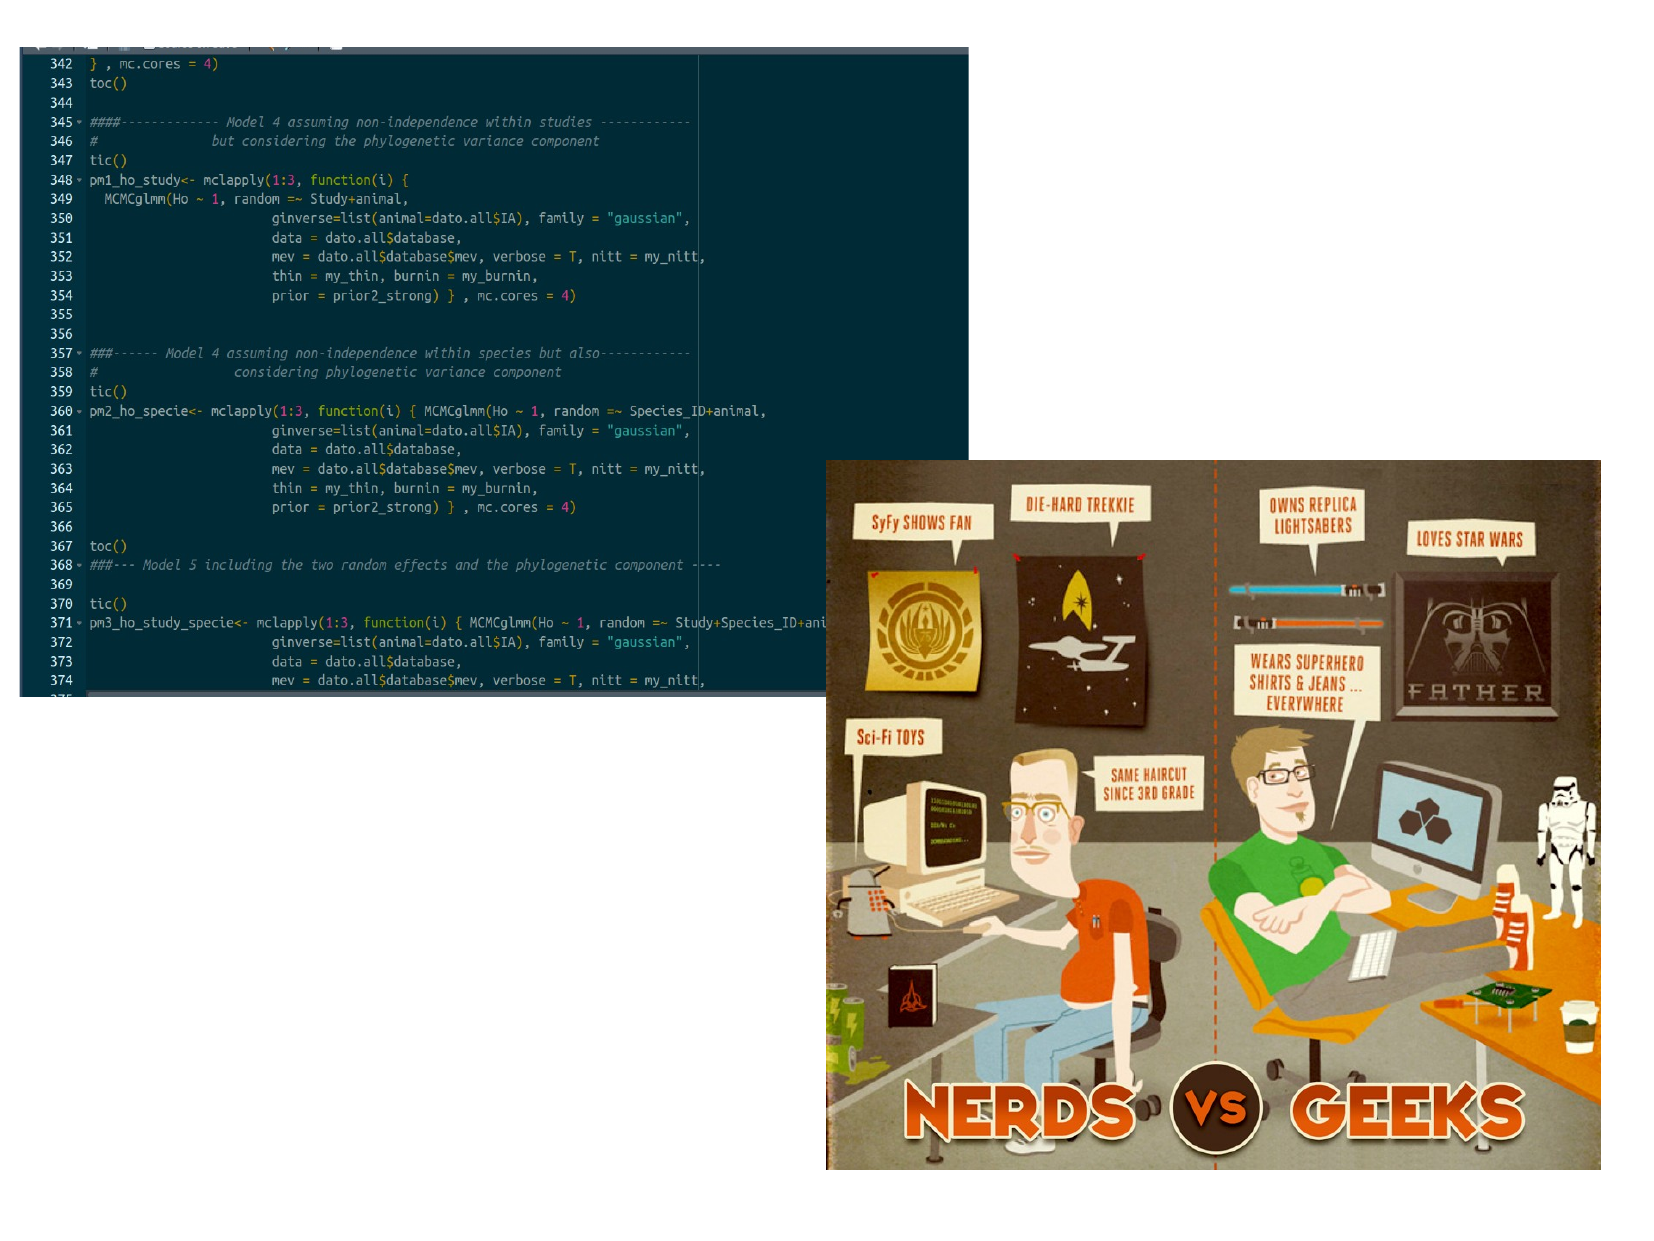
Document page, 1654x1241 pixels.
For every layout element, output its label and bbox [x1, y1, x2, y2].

picture [569, 250, 576, 261]
picture [607, 407, 622, 419]
picture [447, 289, 455, 303]
picture [91, 617, 113, 628]
picture [312, 191, 317, 203]
picture [493, 272, 500, 281]
picture [685, 462, 698, 474]
picture [59, 156, 66, 164]
picture [274, 269, 279, 281]
picture [205, 176, 218, 186]
picture [662, 213, 675, 223]
picture [113, 617, 135, 631]
picture [304, 216, 309, 225]
picture [229, 404, 233, 415]
picture [397, 213, 417, 225]
picture [274, 117, 281, 127]
picture [280, 404, 294, 416]
picture [106, 597, 126, 612]
picture [486, 210, 500, 225]
picture [266, 619, 271, 627]
picture [68, 77, 74, 87]
picture [68, 656, 73, 665]
picture [591, 216, 599, 221]
picture [791, 617, 804, 627]
picture [460, 369, 473, 376]
picture [240, 560, 252, 569]
picture [163, 561, 172, 570]
picture [341, 467, 348, 474]
picture [517, 479, 522, 495]
picture [595, 555, 599, 571]
picture [434, 425, 447, 436]
picture [661, 467, 674, 478]
picture [552, 254, 564, 260]
picture [442, 657, 454, 667]
picture [228, 137, 234, 145]
picture [267, 404, 280, 421]
picture [91, 156, 96, 165]
picture [753, 617, 758, 627]
picture [532, 139, 545, 145]
picture [67, 444, 73, 454]
picture [502, 291, 515, 302]
picture [61, 617, 65, 627]
picture [106, 383, 126, 399]
picture [106, 154, 127, 169]
picture [328, 197, 335, 203]
picture [366, 270, 371, 283]
picture [302, 466, 310, 473]
picture [488, 423, 501, 438]
picture [372, 486, 378, 494]
picture [273, 675, 295, 686]
picture [299, 504, 308, 512]
picture [380, 136, 396, 147]
picture [381, 561, 387, 569]
picture [370, 635, 378, 652]
picture [615, 214, 652, 228]
picture [509, 486, 516, 494]
picture [153, 174, 172, 188]
picture [509, 423, 522, 440]
picture [601, 561, 607, 570]
picture [522, 292, 530, 302]
picture [91, 136, 98, 146]
picture [351, 425, 363, 437]
picture [357, 254, 363, 263]
picture [318, 504, 326, 513]
picture [296, 404, 302, 416]
picture [537, 369, 550, 377]
picture [213, 134, 217, 145]
picture [53, 134, 73, 148]
picture [471, 120, 477, 127]
picture [516, 408, 524, 413]
picture [320, 639, 340, 648]
picture [388, 639, 394, 646]
picture [274, 482, 279, 493]
picture [427, 270, 431, 281]
picture [310, 444, 318, 453]
picture [434, 617, 440, 629]
picture [579, 427, 584, 437]
picture [562, 289, 569, 301]
picture [624, 559, 656, 571]
picture [572, 636, 576, 647]
picture [395, 270, 404, 282]
picture [293, 216, 301, 223]
picture [463, 486, 485, 497]
picture [334, 675, 339, 684]
picture [463, 273, 472, 281]
picture [646, 426, 652, 435]
picture [351, 501, 356, 513]
picture [693, 405, 715, 416]
picture [441, 463, 472, 476]
picture [495, 467, 514, 474]
picture [66, 386, 73, 395]
picture [365, 212, 377, 226]
picture [53, 251, 57, 261]
picture [646, 640, 652, 647]
picture [529, 678, 546, 686]
picture [129, 177, 143, 188]
picture [571, 562, 584, 571]
picture [373, 654, 378, 666]
picture [388, 504, 394, 512]
picture [629, 254, 637, 262]
picture [479, 291, 492, 300]
picture [380, 216, 385, 226]
picture [646, 467, 655, 476]
picture [373, 250, 388, 263]
picture [517, 252, 537, 263]
picture [53, 579, 66, 590]
picture [336, 347, 388, 365]
picture [578, 467, 584, 477]
picture [69, 463, 75, 475]
picture [67, 272, 74, 281]
picture [283, 617, 302, 629]
picture [59, 289, 73, 300]
picture [67, 426, 73, 435]
picture [442, 445, 454, 454]
picture [427, 369, 439, 378]
picture [533, 561, 539, 571]
picture [327, 254, 332, 262]
picture [362, 483, 368, 493]
picture [273, 430, 279, 438]
picture [555, 423, 568, 437]
picture [486, 270, 491, 283]
picture [447, 500, 454, 514]
picture [55, 559, 74, 571]
picture [420, 138, 432, 146]
picture [501, 618, 508, 631]
picture [449, 138, 455, 146]
picture [409, 351, 419, 358]
picture [692, 617, 735, 629]
picture [186, 348, 196, 359]
picture [275, 351, 283, 360]
picture [289, 561, 302, 570]
picture [326, 485, 333, 493]
picture [615, 427, 637, 438]
picture [327, 429, 341, 435]
picture [121, 173, 127, 184]
picture [61, 674, 72, 685]
picture [352, 294, 363, 302]
picture [213, 348, 220, 358]
picture [67, 542, 73, 550]
picture [511, 616, 548, 632]
picture [407, 138, 417, 146]
picture [312, 138, 318, 145]
picture [19, 47, 969, 697]
picture [609, 637, 618, 645]
picture [92, 599, 97, 609]
picture [289, 120, 295, 128]
picture [470, 617, 500, 629]
picture [61, 598, 73, 609]
picture [550, 119, 560, 128]
picture [91, 77, 118, 91]
picture [251, 349, 265, 359]
picture [357, 679, 363, 686]
picture [273, 174, 279, 185]
picture [372, 273, 378, 280]
picture [640, 638, 646, 647]
picture [54, 78, 65, 87]
picture [446, 484, 455, 492]
picture [568, 138, 592, 145]
picture [526, 554, 531, 569]
picture [343, 233, 356, 243]
picture [402, 173, 408, 188]
picture [760, 619, 766, 627]
picture [310, 484, 318, 493]
picture [266, 194, 280, 203]
picture [365, 462, 369, 473]
picture [145, 191, 189, 209]
picture [91, 117, 122, 128]
picture [54, 175, 64, 184]
picture [395, 562, 401, 569]
picture [304, 635, 309, 646]
picture [276, 136, 282, 145]
picture [144, 560, 160, 570]
picture [678, 251, 682, 262]
picture [97, 155, 103, 165]
picture [365, 251, 370, 263]
picture [382, 231, 404, 247]
picture [227, 116, 257, 129]
picture [240, 369, 253, 377]
picture [503, 635, 523, 650]
picture [617, 251, 622, 263]
picture [412, 232, 431, 245]
picture [592, 639, 599, 645]
picture [251, 175, 257, 185]
picture [616, 617, 647, 628]
picture [92, 387, 97, 396]
picture [543, 138, 568, 148]
picture [85, 460, 1601, 1170]
picture [555, 636, 567, 646]
picture [395, 481, 408, 494]
picture [517, 138, 523, 145]
picture [281, 177, 287, 185]
picture [336, 464, 340, 475]
picture [251, 138, 256, 146]
picture [517, 351, 523, 359]
picture [277, 366, 288, 377]
picture [61, 657, 66, 666]
picture [293, 428, 301, 436]
picture [522, 504, 538, 512]
picture [59, 387, 65, 396]
picture [327, 348, 333, 357]
picture [488, 560, 499, 569]
picture [290, 271, 302, 281]
picture [616, 675, 621, 685]
picture [373, 442, 377, 454]
picture [403, 250, 425, 263]
picture [413, 558, 431, 569]
picture [443, 348, 447, 358]
picture [334, 504, 340, 515]
picture [418, 423, 434, 435]
picture [569, 462, 576, 474]
picture [784, 617, 788, 628]
picture [351, 270, 362, 282]
picture [548, 563, 567, 572]
picture [431, 137, 440, 146]
picture [319, 462, 326, 473]
picture [388, 194, 394, 203]
picture [553, 678, 564, 683]
picture [121, 405, 134, 416]
picture [227, 619, 248, 628]
picture [364, 616, 432, 630]
picture [466, 639, 477, 647]
picture [261, 117, 265, 128]
picture [677, 408, 682, 416]
picture [409, 405, 416, 420]
picture [374, 463, 388, 476]
picture [486, 636, 491, 647]
picture [396, 503, 402, 513]
picture [297, 351, 305, 358]
picture [450, 348, 455, 359]
picture [274, 617, 279, 630]
picture [465, 426, 477, 437]
picture [118, 60, 135, 69]
picture [59, 251, 73, 262]
picture [52, 117, 65, 127]
picture [190, 621, 195, 629]
picture [465, 138, 480, 146]
picture [259, 562, 272, 571]
picture [358, 561, 381, 573]
picture [326, 273, 333, 281]
picture [301, 678, 311, 684]
picture [136, 195, 144, 207]
picture [59, 483, 73, 493]
picture [54, 542, 65, 551]
picture [342, 425, 347, 437]
picture [212, 406, 227, 415]
picture [310, 235, 318, 241]
picture [373, 230, 377, 242]
picture [578, 639, 584, 648]
picture [240, 178, 250, 187]
picture [286, 194, 302, 203]
picture [373, 191, 385, 204]
picture [302, 254, 310, 260]
picture [342, 133, 356, 146]
picture [416, 483, 424, 495]
picture [465, 349, 471, 358]
picture [342, 656, 351, 667]
picture [311, 172, 386, 189]
picture [284, 137, 302, 145]
picture [455, 616, 462, 630]
picture [601, 251, 606, 263]
picture [588, 406, 599, 416]
picture [273, 640, 279, 649]
picture [616, 563, 622, 570]
picture [541, 425, 546, 437]
picture [495, 678, 507, 685]
picture [401, 675, 408, 684]
picture [291, 639, 301, 646]
picture [54, 443, 65, 455]
picture [282, 212, 286, 224]
picture [685, 617, 689, 627]
picture [555, 211, 569, 224]
picture [476, 368, 485, 377]
picture [685, 250, 699, 262]
picture [334, 292, 340, 302]
picture [420, 211, 431, 223]
picture [540, 254, 546, 261]
picture [273, 293, 279, 303]
picture [59, 329, 74, 339]
picture [463, 405, 468, 415]
picture [480, 424, 484, 436]
picture [570, 500, 575, 515]
picture [107, 175, 111, 185]
picture [440, 616, 448, 631]
picture [281, 446, 287, 456]
picture [732, 405, 750, 415]
picture [426, 348, 440, 358]
picture [504, 117, 508, 127]
picture [426, 504, 431, 515]
picture [432, 498, 438, 515]
picture [120, 75, 126, 91]
picture [304, 617, 309, 627]
picture [159, 620, 172, 628]
picture [572, 349, 577, 357]
picture [351, 482, 362, 494]
picture [228, 350, 242, 358]
picture [327, 467, 332, 476]
picture [360, 292, 371, 300]
picture [400, 117, 417, 128]
picture [100, 386, 104, 396]
picture [609, 463, 614, 474]
picture [283, 559, 287, 569]
picture [753, 405, 757, 415]
picture [67, 233, 73, 243]
picture [493, 636, 499, 649]
picture [59, 233, 65, 241]
picture [388, 216, 393, 224]
picture [175, 60, 183, 70]
picture [517, 464, 546, 475]
picture [320, 215, 341, 224]
picture [336, 117, 350, 129]
picture [281, 482, 287, 493]
picture [60, 213, 73, 224]
picture [639, 427, 644, 436]
picture [394, 404, 403, 420]
picture [145, 406, 156, 418]
picture [654, 423, 659, 436]
picture [92, 542, 97, 553]
picture [591, 675, 599, 684]
picture [258, 171, 270, 189]
picture [91, 405, 112, 418]
picture [389, 250, 396, 264]
picture [678, 560, 683, 569]
picture [541, 411, 547, 419]
picture [404, 560, 409, 571]
picture [402, 637, 416, 646]
picture [259, 138, 265, 146]
picture [53, 479, 58, 492]
picture [662, 640, 678, 649]
picture [569, 675, 577, 686]
picture [357, 467, 363, 476]
picture [160, 61, 173, 69]
picture [419, 635, 446, 647]
picture [91, 367, 98, 376]
picture [616, 640, 621, 648]
picture [306, 119, 313, 126]
picture [388, 463, 396, 476]
picture [769, 618, 774, 627]
picture [255, 194, 264, 203]
picture [587, 559, 592, 569]
picture [617, 463, 621, 475]
picture [365, 423, 377, 438]
picture [304, 426, 315, 437]
picture [669, 562, 675, 569]
picture [53, 423, 65, 438]
picture [403, 503, 408, 511]
picture [54, 192, 73, 204]
picture [631, 406, 665, 419]
picture [156, 406, 179, 415]
picture [54, 464, 66, 474]
picture [552, 466, 564, 474]
picture [629, 466, 637, 474]
picture [307, 351, 318, 357]
picture [342, 213, 347, 224]
picture [112, 539, 118, 555]
picture [320, 561, 333, 570]
picture [579, 255, 584, 265]
picture [509, 273, 516, 282]
picture [329, 654, 340, 668]
picture [473, 276, 485, 285]
picture [335, 271, 341, 285]
picture [433, 211, 447, 224]
picture [309, 367, 320, 378]
picture [357, 504, 370, 512]
picture [513, 369, 534, 377]
picture [373, 287, 378, 301]
picture [59, 367, 73, 377]
picture [646, 254, 655, 263]
picture [182, 406, 202, 416]
picture [402, 426, 417, 437]
picture [571, 423, 576, 435]
picture [735, 620, 743, 627]
picture [91, 560, 112, 571]
picture [382, 653, 432, 669]
picture [432, 289, 439, 303]
picture [341, 617, 347, 628]
picture [545, 504, 553, 512]
picture [578, 617, 583, 628]
picture [382, 442, 432, 457]
picture [480, 350, 506, 360]
picture [447, 274, 455, 279]
picture [357, 638, 363, 647]
picture [273, 466, 296, 475]
picture [276, 425, 286, 437]
picture [587, 351, 599, 359]
picture [273, 254, 290, 263]
picture [563, 407, 568, 416]
picture [489, 136, 493, 146]
picture [175, 620, 180, 630]
picture [341, 677, 348, 686]
picture [441, 251, 469, 263]
picture [259, 405, 265, 416]
picture [571, 288, 576, 303]
picture [327, 442, 351, 454]
picture [91, 349, 112, 359]
picture [364, 444, 371, 455]
picture [434, 444, 439, 456]
picture [387, 173, 394, 190]
picture [509, 211, 523, 228]
picture [327, 369, 336, 378]
picture [309, 273, 318, 281]
picture [335, 192, 340, 203]
picture [53, 308, 74, 320]
picture [213, 193, 217, 204]
picture [571, 404, 586, 416]
picture [290, 254, 296, 263]
picture [281, 231, 303, 245]
picture [389, 406, 393, 416]
picture [335, 483, 341, 498]
picture [351, 637, 355, 647]
picture [427, 483, 432, 495]
picture [486, 482, 491, 495]
picture [441, 233, 454, 243]
picture [397, 193, 401, 203]
picture [669, 677, 675, 684]
picture [59, 98, 74, 107]
picture [595, 136, 599, 146]
picture [562, 502, 568, 513]
picture [654, 632, 659, 645]
picture [59, 406, 74, 415]
picture [121, 537, 129, 554]
picture [664, 407, 674, 416]
picture [456, 409, 463, 419]
picture [427, 294, 432, 303]
picture [415, 270, 424, 283]
picture [601, 617, 605, 627]
picture [296, 446, 302, 455]
picture [319, 249, 326, 262]
picture [449, 120, 465, 127]
picture [426, 405, 450, 416]
picture [415, 292, 423, 301]
picture [495, 138, 508, 146]
picture [336, 251, 348, 263]
picture [630, 678, 638, 683]
picture [396, 350, 406, 357]
picture [66, 117, 73, 127]
picture [388, 293, 393, 301]
picture [530, 406, 538, 416]
picture [318, 293, 327, 299]
picture [54, 59, 64, 68]
picture [659, 561, 667, 569]
picture [371, 501, 378, 513]
picture [380, 426, 385, 438]
picture [526, 120, 531, 128]
picture [234, 408, 257, 419]
picture [365, 234, 371, 245]
picture [486, 119, 493, 126]
picture [68, 618, 73, 627]
picture [220, 174, 240, 188]
picture [502, 370, 509, 376]
picture [290, 483, 302, 494]
picture [257, 619, 264, 627]
picture [53, 214, 57, 225]
picture [220, 617, 224, 627]
picture [608, 618, 613, 627]
picture [498, 405, 509, 416]
picture [654, 211, 659, 224]
picture [350, 562, 358, 569]
picture [480, 635, 484, 650]
picture [274, 658, 288, 668]
picture [661, 426, 675, 435]
picture [319, 138, 326, 148]
picture [602, 675, 606, 685]
picture [814, 619, 820, 627]
picture [364, 657, 371, 667]
picture [360, 369, 374, 378]
picture [311, 616, 338, 631]
picture [289, 174, 296, 185]
picture [468, 559, 479, 570]
picture [59, 520, 74, 532]
picture [541, 211, 546, 224]
picture [396, 138, 408, 148]
picture [310, 657, 318, 665]
picture [538, 347, 549, 358]
picture [144, 176, 151, 186]
picture [243, 195, 248, 203]
picture [54, 501, 74, 513]
picture [525, 272, 530, 281]
picture [561, 116, 570, 128]
picture [365, 135, 378, 147]
picture [541, 635, 546, 646]
picture [678, 463, 682, 474]
picture [403, 462, 423, 476]
picture [388, 426, 393, 436]
picture [316, 120, 327, 129]
picture [144, 60, 157, 70]
picture [578, 119, 583, 128]
picture [357, 216, 363, 224]
picture [290, 656, 302, 669]
picture [471, 404, 492, 419]
picture [609, 251, 614, 262]
picture [466, 214, 477, 224]
picture [205, 619, 218, 627]
picture [100, 598, 104, 609]
picture [418, 119, 435, 129]
picture [545, 292, 554, 302]
picture [410, 503, 423, 512]
picture [281, 270, 287, 282]
picture [509, 500, 522, 512]
picture [652, 621, 669, 626]
picture [106, 193, 134, 203]
picture [53, 98, 57, 108]
picture [624, 639, 637, 647]
picture [175, 176, 189, 190]
picture [273, 504, 279, 515]
picture [342, 194, 362, 205]
picture [365, 675, 369, 685]
picture [579, 216, 584, 225]
picture [494, 254, 514, 262]
picture [326, 232, 340, 243]
picture [434, 236, 441, 244]
picture [434, 656, 439, 667]
picture [318, 405, 387, 419]
picture [69, 579, 73, 589]
picture [517, 561, 525, 571]
picture [98, 543, 111, 552]
picture [456, 216, 462, 225]
picture [91, 175, 105, 186]
picture [53, 271, 57, 281]
picture [491, 486, 500, 494]
picture [518, 270, 522, 283]
picture [167, 348, 185, 358]
picture [53, 674, 57, 687]
picture [717, 408, 729, 416]
